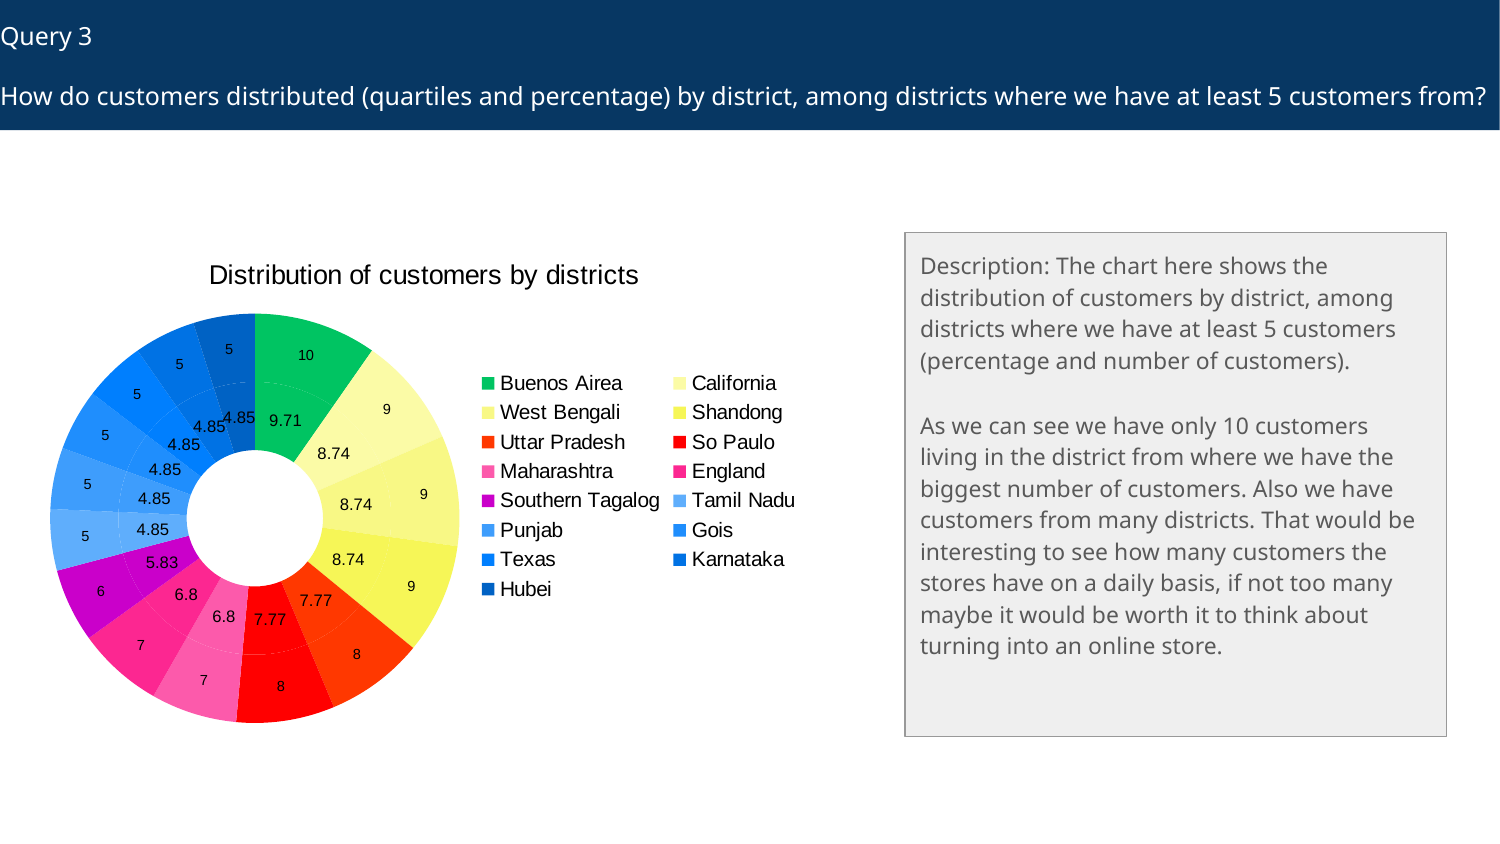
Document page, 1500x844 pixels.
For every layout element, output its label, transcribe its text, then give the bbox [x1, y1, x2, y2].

title Query 3 How do customers distributed (quartiles and percentage) by district, among districts where we have at least 5 customers from? [0, 0, 1500, 131]
text_box Description: The chart here shows the distribution of customers by district, among districts where we have at least 5 customers (percentage and number of customers). As we can see we have only 10 customers living in the district from where we have the biggest number of customers. Also we have customers from many districts. That would be interesting to see how many customers the stores have on a daily basis, if not too many maybe it would be worth it to think about turning into an online store. [905, 232, 1447, 737]
chart [34, 234, 815, 739]
